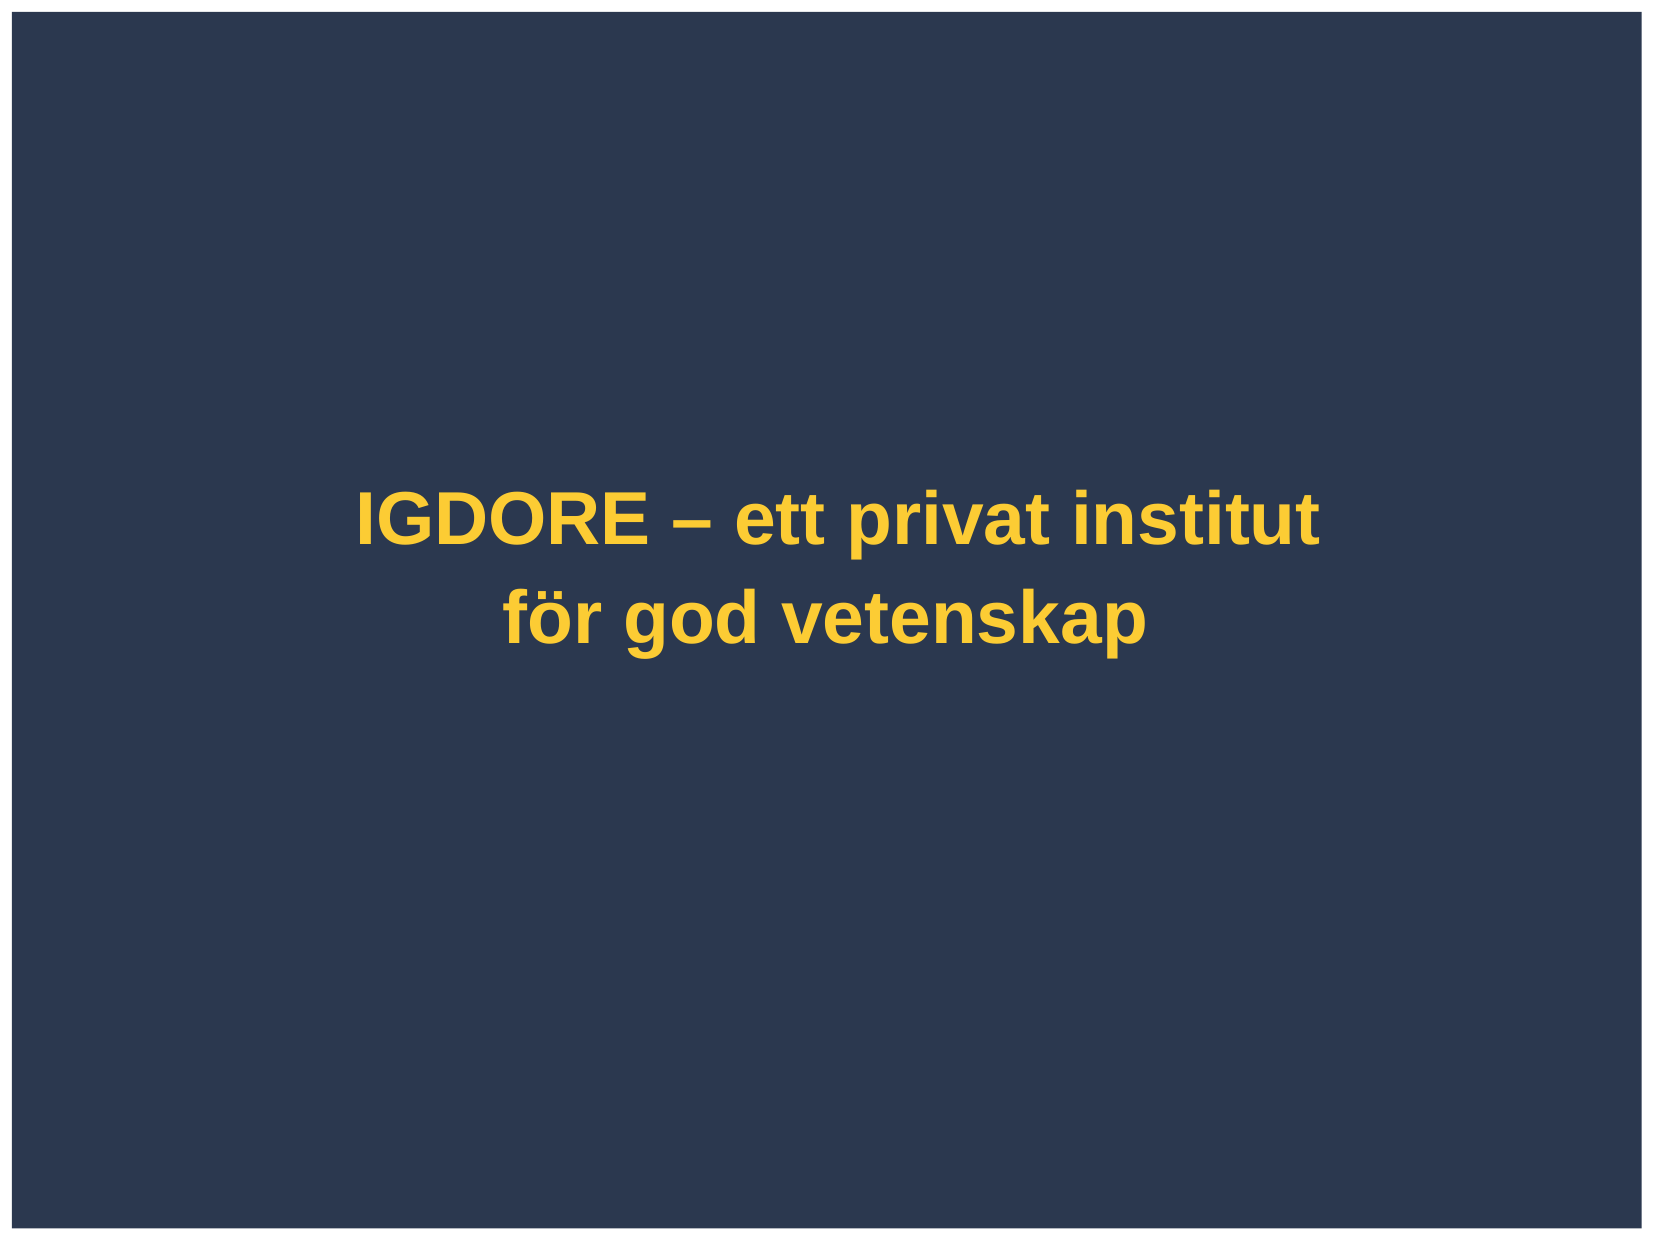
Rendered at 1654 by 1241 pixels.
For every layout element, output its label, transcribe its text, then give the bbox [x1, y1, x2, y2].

subtitle [11, 11, 1642, 1229]
title IGDORE – ett privat institut för god vetenskap [94, 466, 1583, 674]
